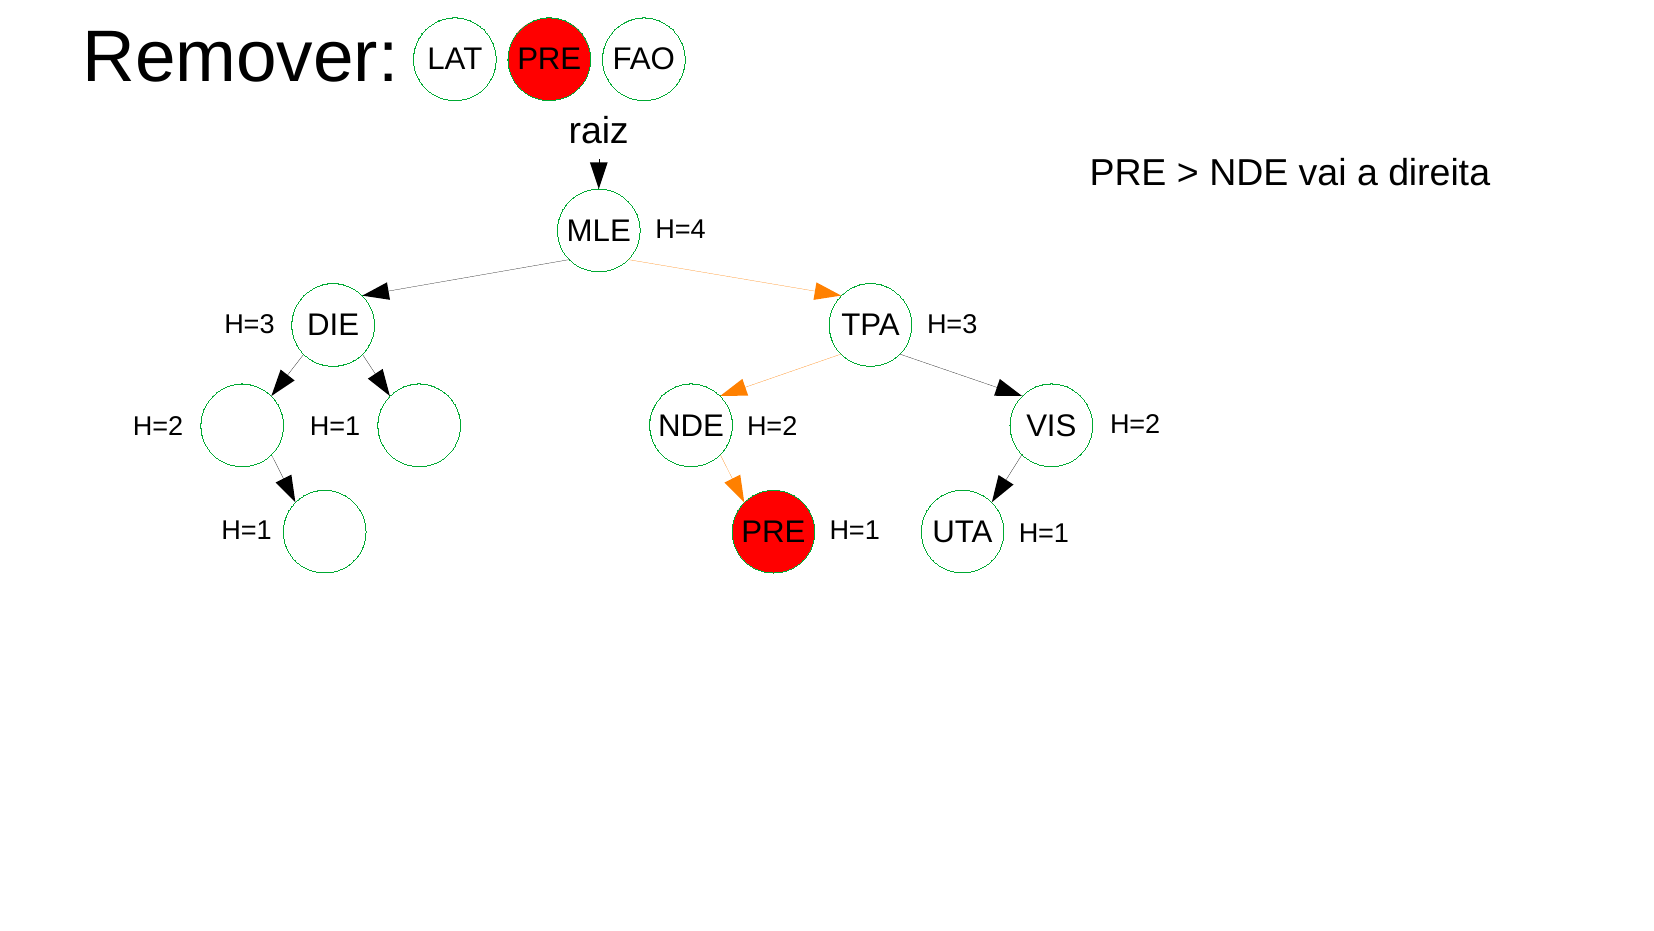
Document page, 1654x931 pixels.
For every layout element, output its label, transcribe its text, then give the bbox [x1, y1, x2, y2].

text_box H=1 [295, 403, 376, 449]
title Remover: [82, 0, 402, 138]
text_box PRE [507, 17, 591, 101]
text_box raiz [553, 102, 644, 160]
text_box DIE [291, 283, 375, 367]
text_box H=4 [640, 206, 721, 252]
text_box H=1 [814, 507, 895, 553]
text_box NDE [649, 383, 733, 467]
text_box MLE [557, 189, 640, 272]
text_box PRE > NDE vai a direita [1074, 143, 1654, 327]
text_box FAO [377, 383, 461, 467]
text_box BUA [200, 383, 284, 467]
text_box CML [283, 490, 367, 573]
text_box H=3 [209, 301, 290, 347]
text_box TPA [829, 283, 912, 367]
text_box H=2 [118, 403, 199, 449]
text_box LAT [413, 17, 497, 101]
text_box PRE [732, 490, 815, 574]
text_box H=1 [1003, 510, 1084, 556]
text_box VIS [1010, 383, 1093, 467]
text_box UTA [921, 490, 1003, 573]
text_box FAO [602, 17, 686, 101]
text_box H=3 [912, 301, 993, 347]
text_box H=2 [732, 403, 813, 449]
text_box H=1 [206, 507, 287, 553]
text_box H=2 [1095, 401, 1176, 447]
